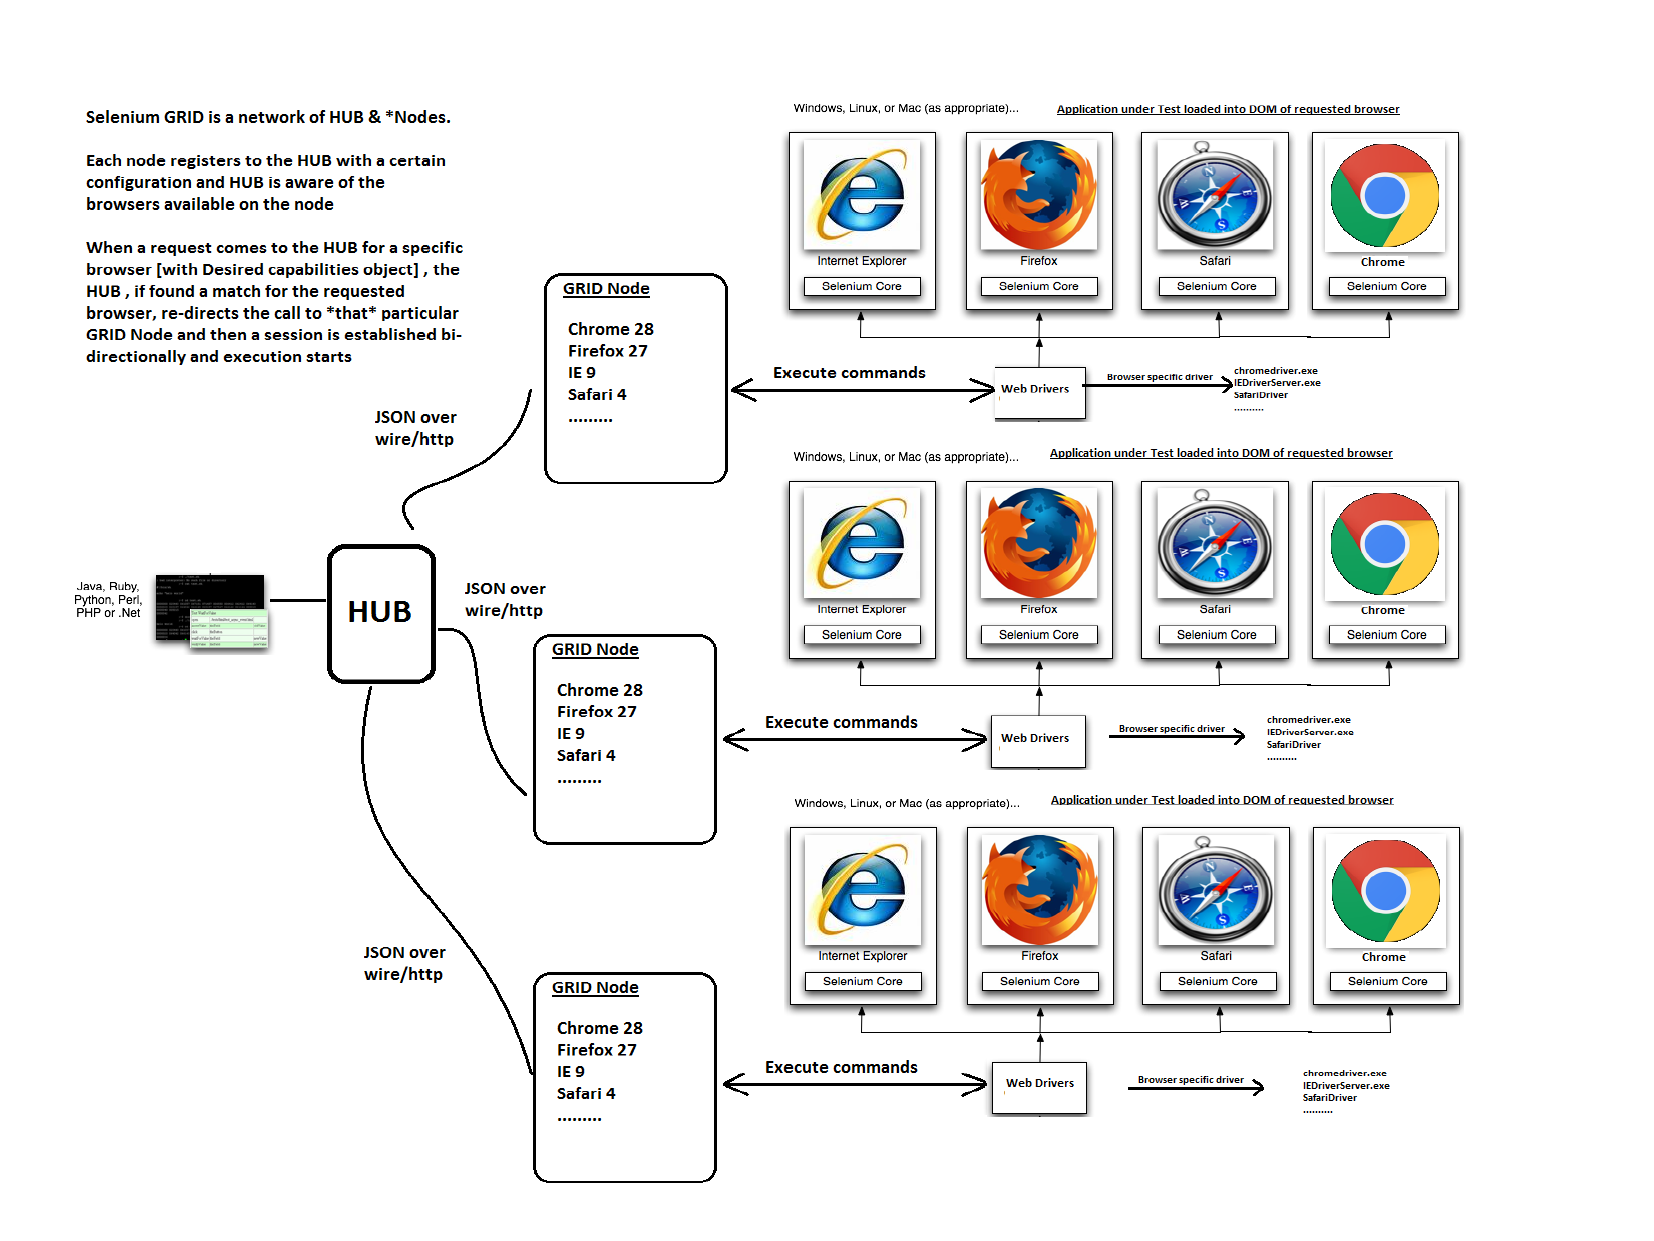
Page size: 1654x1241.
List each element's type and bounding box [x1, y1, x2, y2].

picture [68, 88, 1510, 1199]
